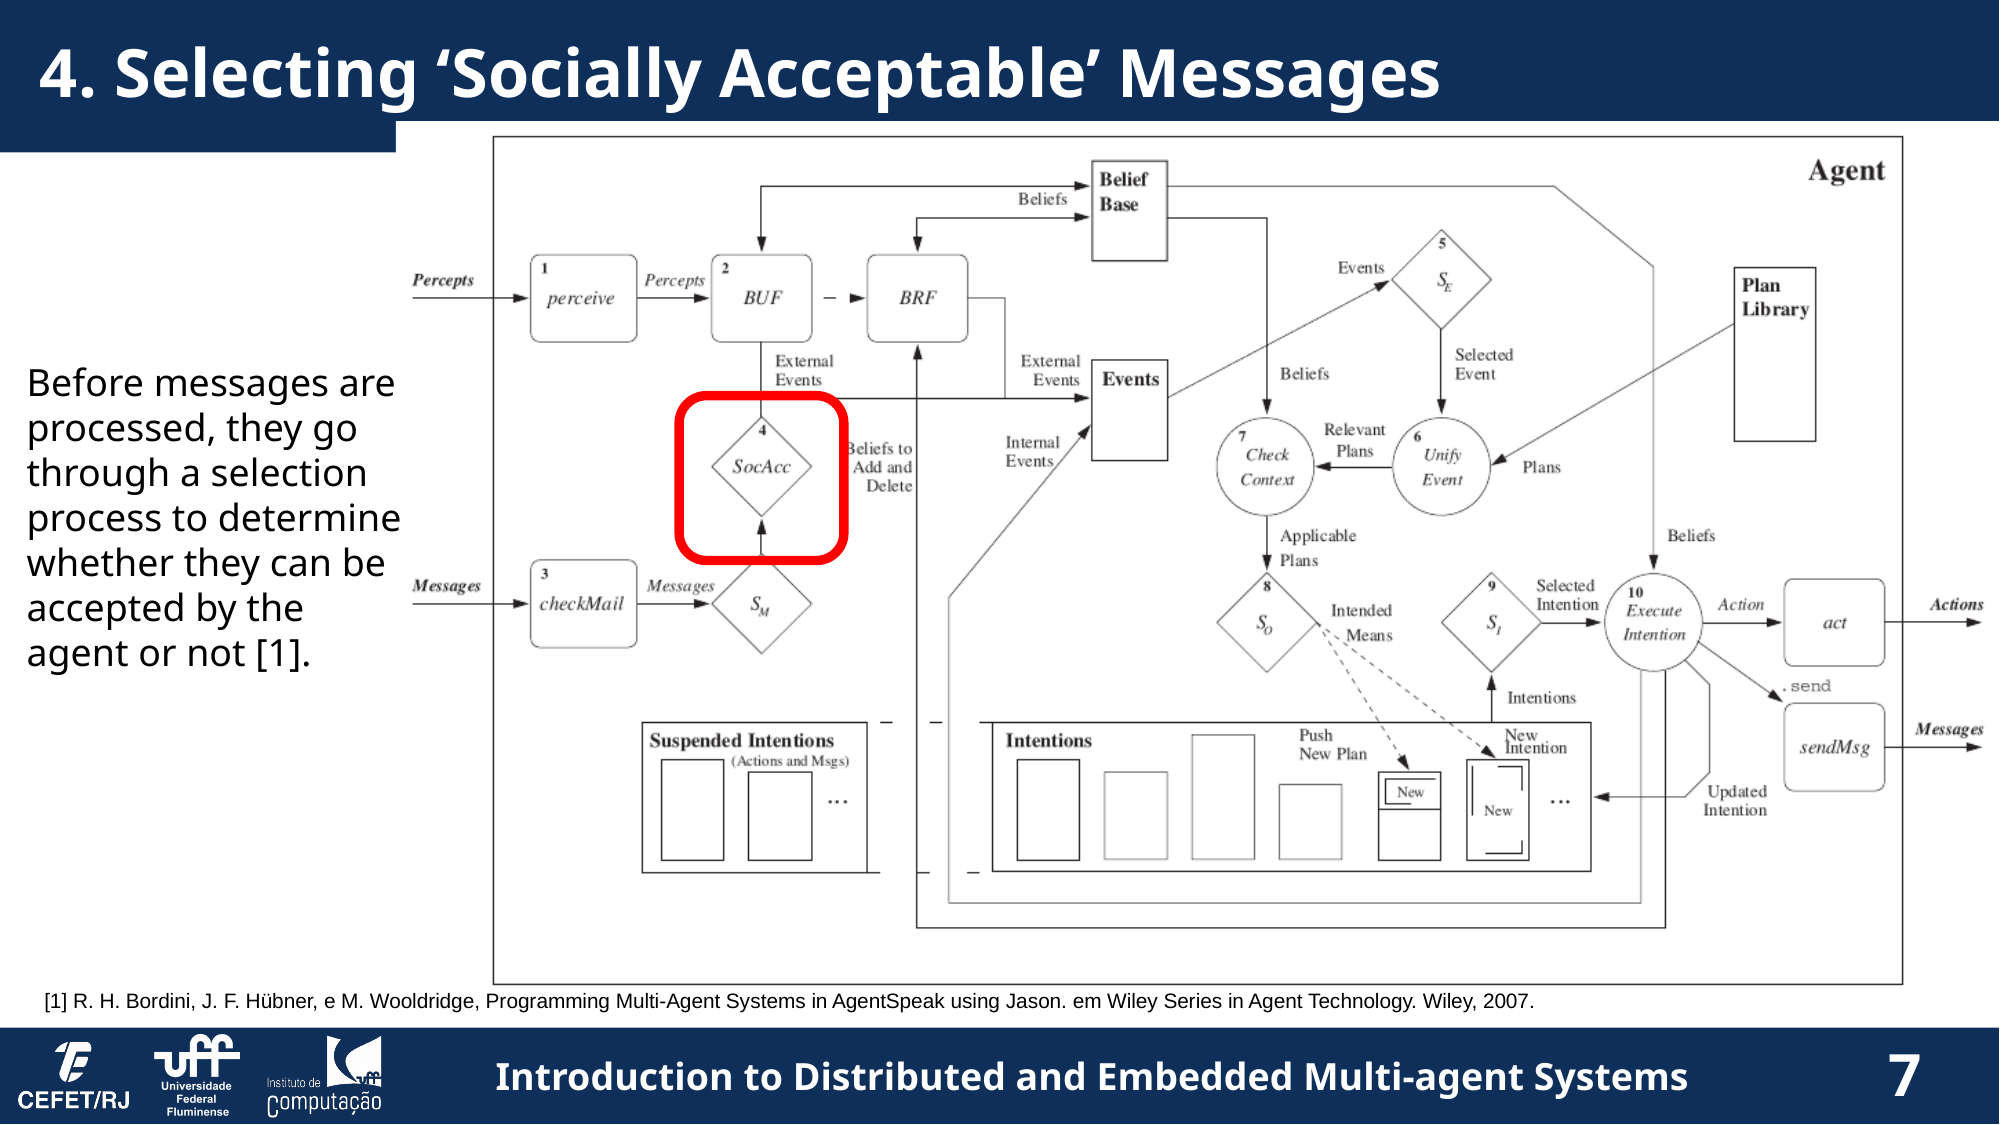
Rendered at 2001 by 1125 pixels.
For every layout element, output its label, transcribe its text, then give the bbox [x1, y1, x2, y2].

picture [395, 121, 2000, 987]
text_box Before messages are processed, they go through a selection process to determine whether they can be accepted by the agent or not [1]. [11, 351, 425, 682]
picture [265, 1033, 383, 1118]
text_box 4. Selecting ‘Socially Acceptable’ Messages [25, 23, 1999, 119]
picture [18, 1021, 129, 1125]
text_box [1] R. H. Bordini, J. F. Hübner, e M. Wooldridge, Programming Multi-Agent Systems in AgentSpeak using Jason. em Wiley Series in Agent Technology. Wiley, 2007. [29, 980, 1978, 1018]
picture [153, 1033, 241, 1121]
